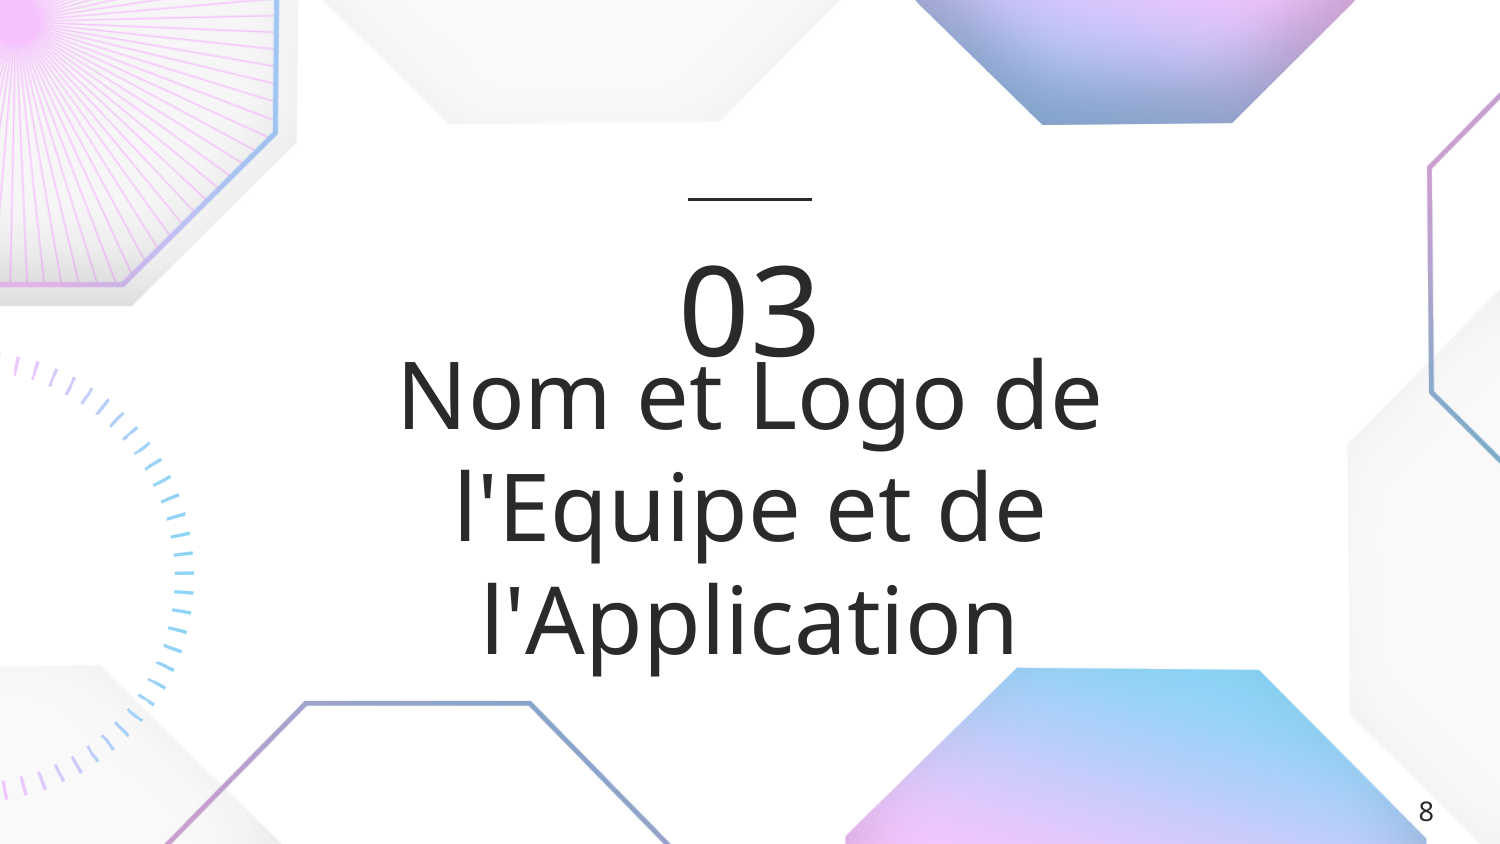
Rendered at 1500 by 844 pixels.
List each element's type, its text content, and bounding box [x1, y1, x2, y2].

picture [0, 0, 1369, 309]
title Nom et Logo de l'Equipe et de l'Application [292, 320, 1209, 459]
picture [842, 0, 1500, 844]
title 03 [640, 216, 860, 355]
picture [0, 339, 696, 844]
slide_number 8 [1403, 779, 1494, 844]
